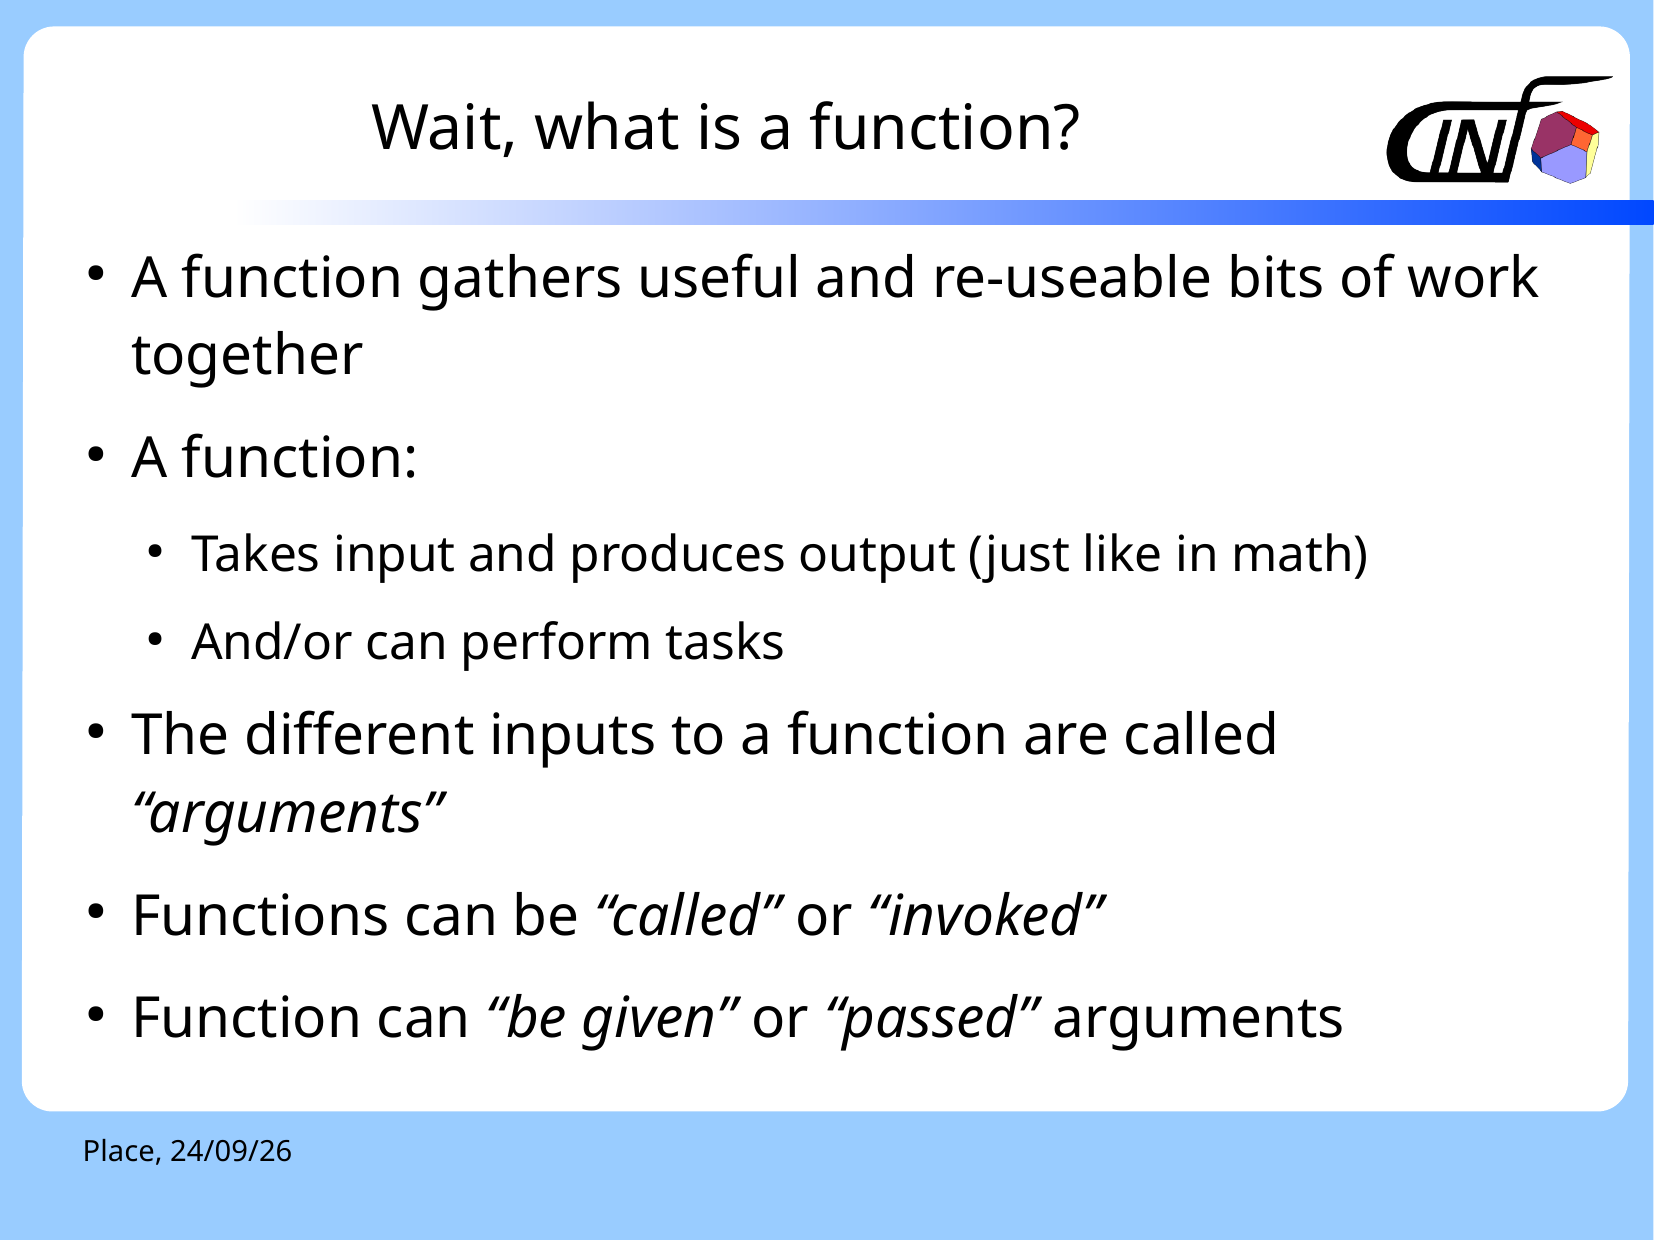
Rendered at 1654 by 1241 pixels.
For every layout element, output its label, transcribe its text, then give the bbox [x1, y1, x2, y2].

list A function gathers useful and re-useable bits of work together A function: Takes input and produces output (just like in math) And/or can perform tasks The different inputs to a function are called “arguments” Functions can be “called” or “invoked” Function can “be given” or “passed” arguments [70, 236, 1559, 1055]
title Wait, what is a function? [82, 49, 1371, 201]
table_header B [956, 201, 961, 224]
picture [1386, 76, 1613, 184]
